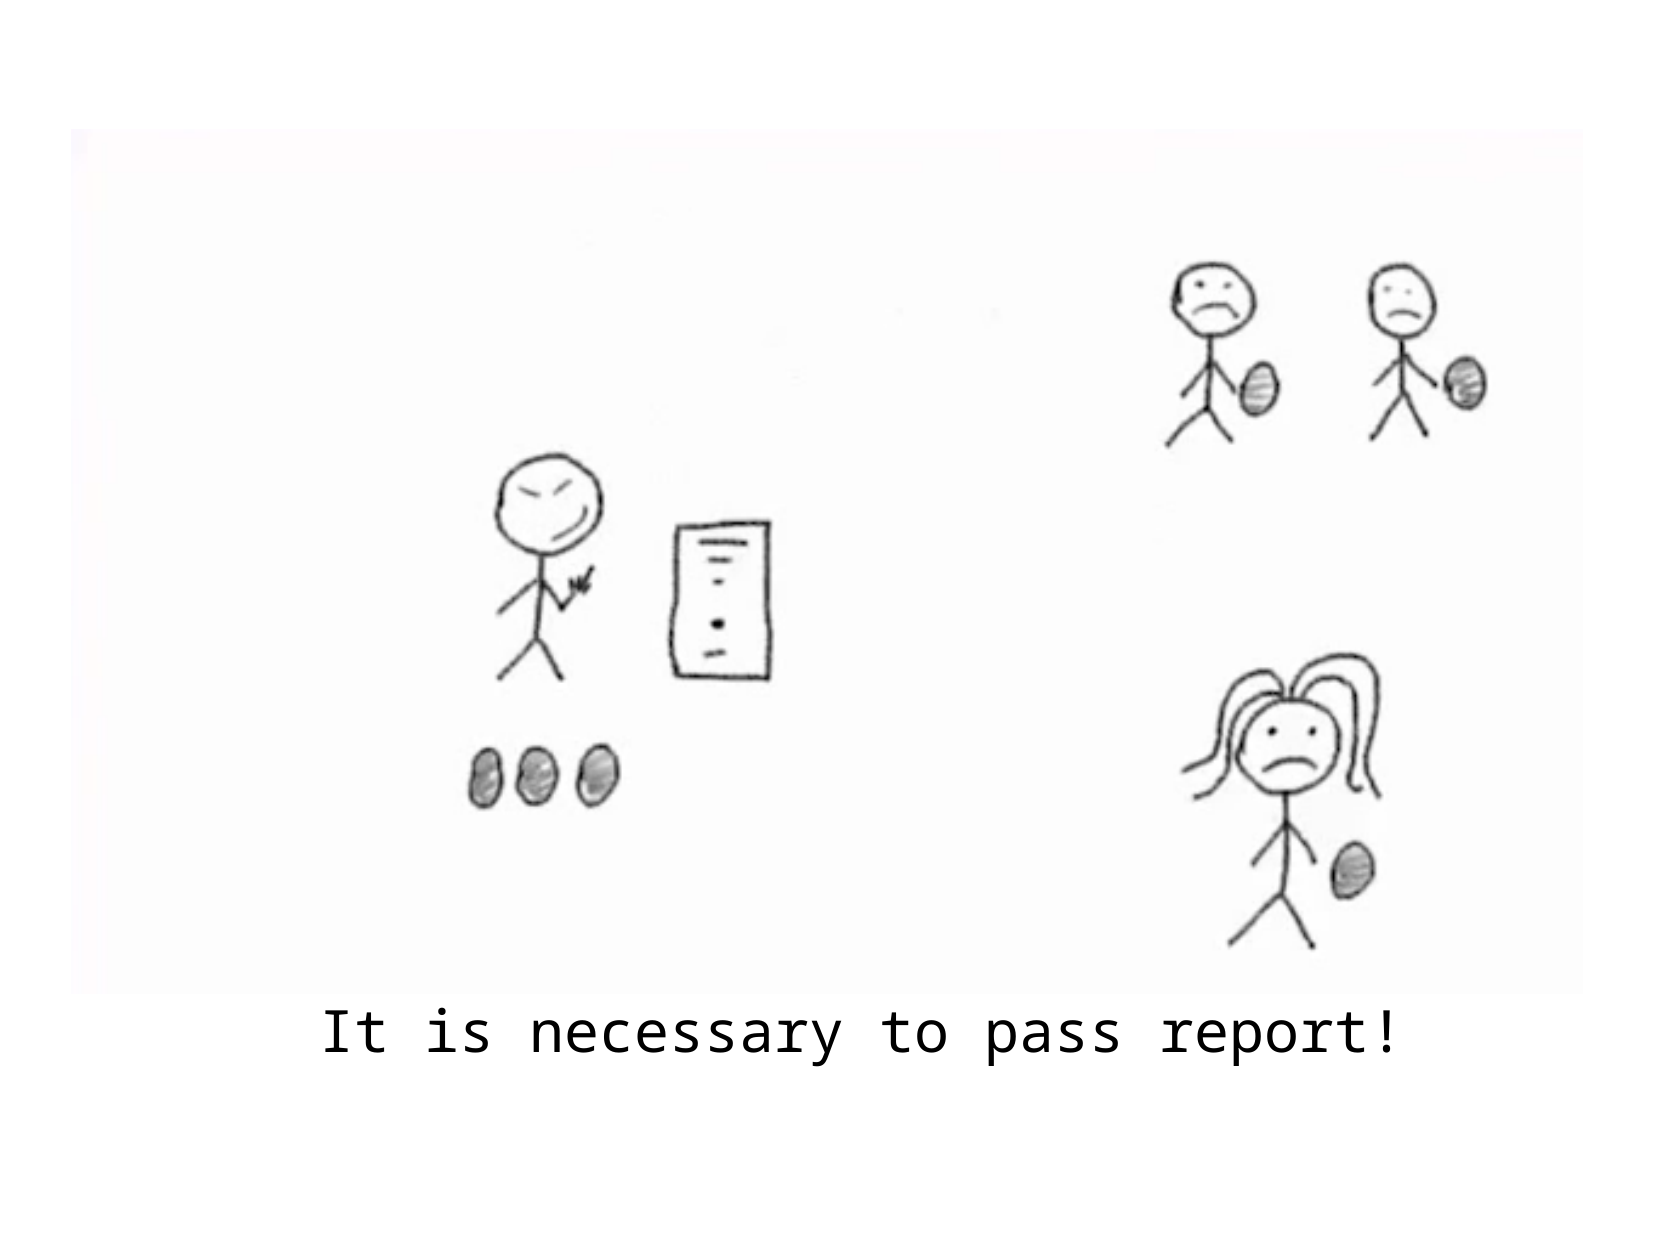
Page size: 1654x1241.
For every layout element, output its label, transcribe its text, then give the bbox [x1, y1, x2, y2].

picture [71, 129, 1583, 994]
title It is necessary to pass report! [118, 926, 1607, 1134]
